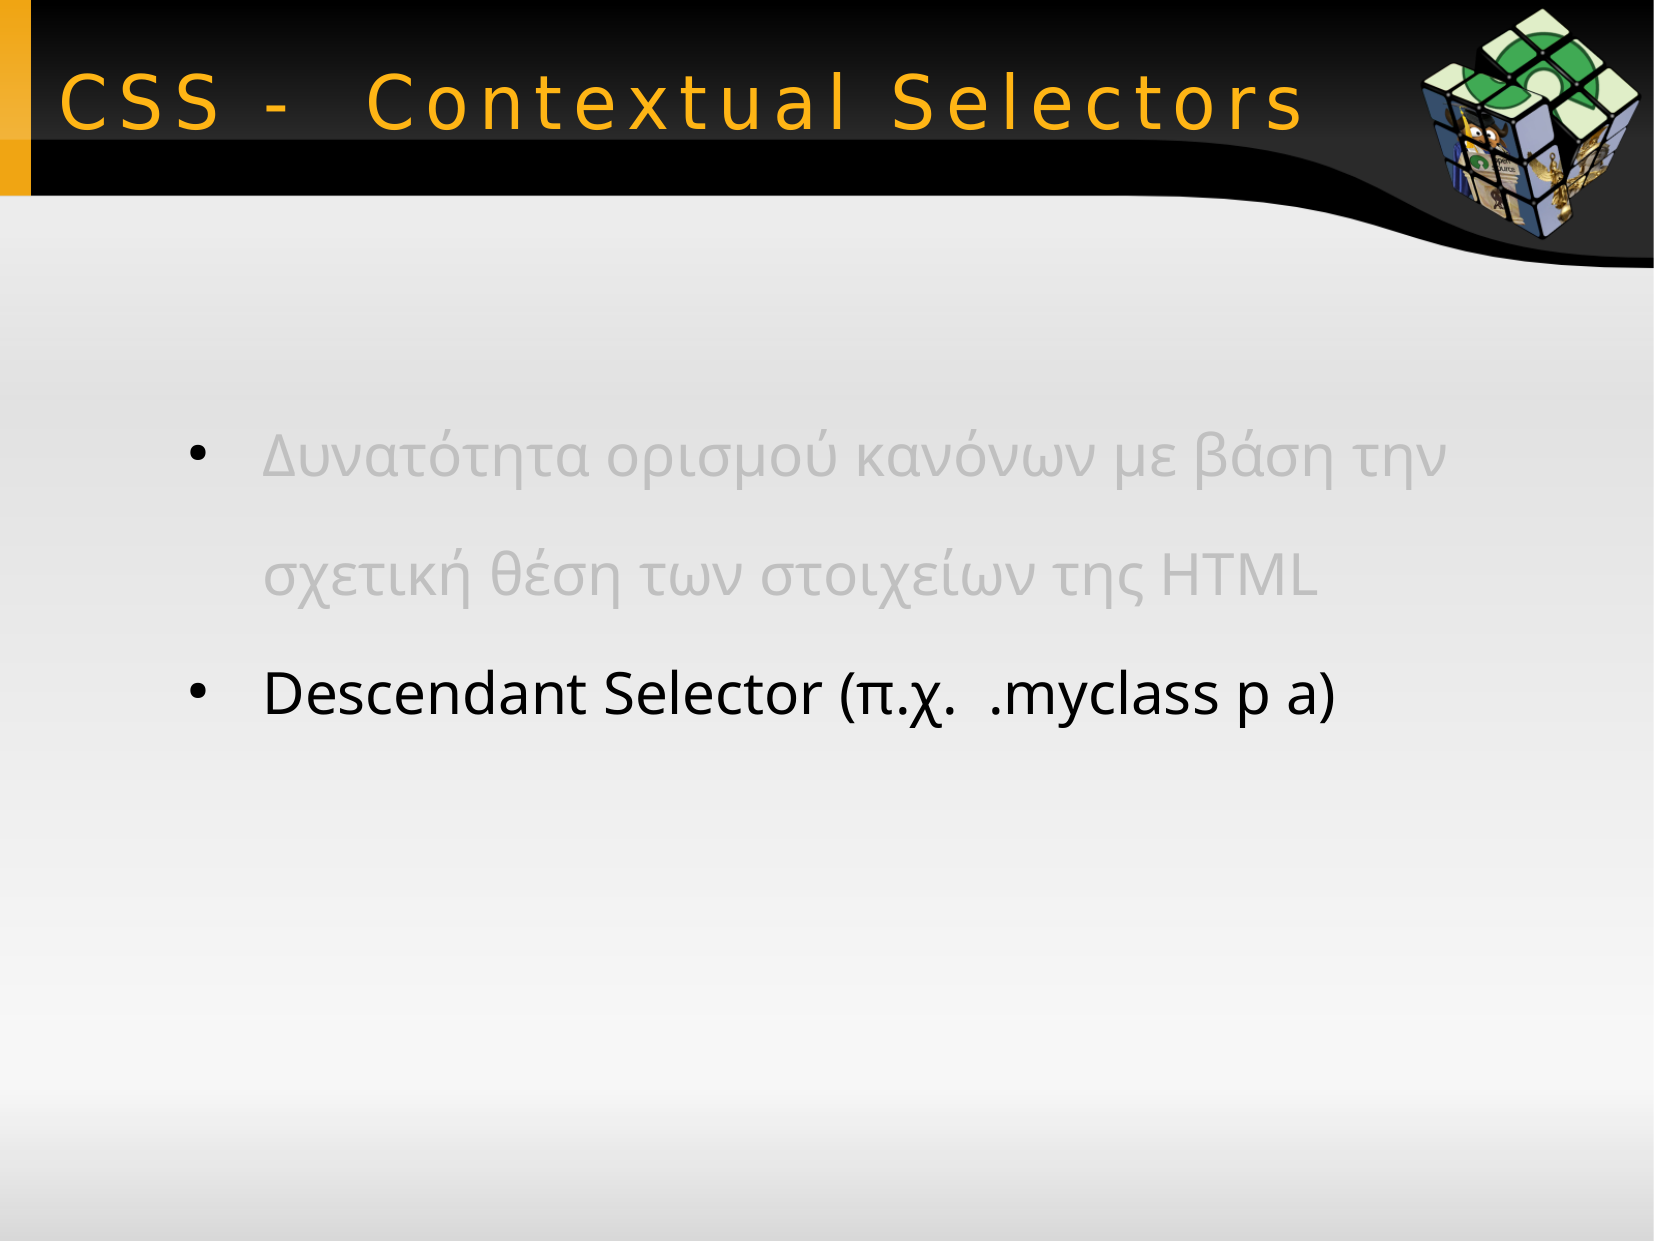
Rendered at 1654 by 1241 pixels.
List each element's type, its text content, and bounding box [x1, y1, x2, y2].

picture [0, 0, 1654, 1241]
subtitle Δυνατότητα ορισμού κανόνων με βάση την σχετική θέση των στοιχείων της HTML Descendant Selector (π.χ. .myclass p a) [187, 375, 1576, 1201]
title CSS - Contextual Selectors [59, 29, 1313, 178]
